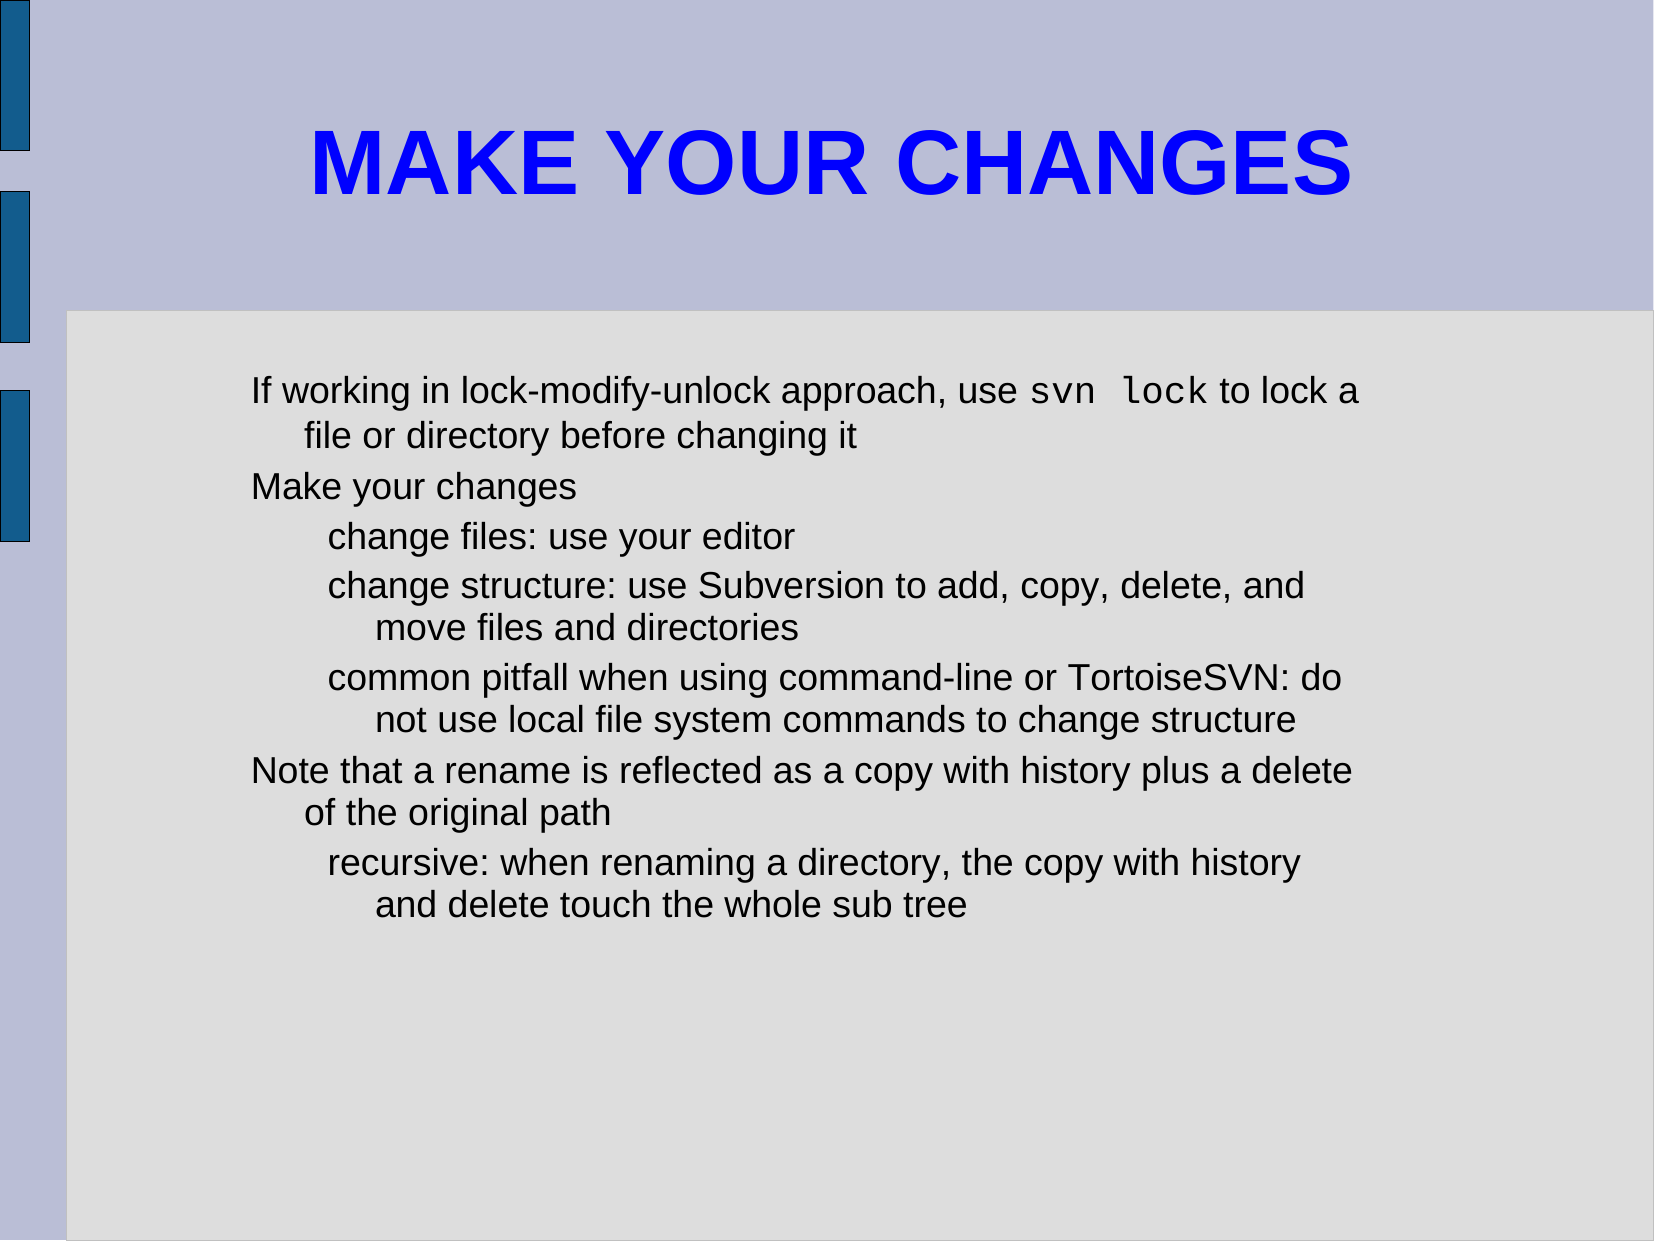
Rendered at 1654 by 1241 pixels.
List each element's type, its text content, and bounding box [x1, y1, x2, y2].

list If working in lock-modify-unlock approach, use svn lock to lock a file or directory before changing it Make your changes change files: use your editor change structure: use Subversion to add, copy, delete, and move files and directories common pitfall when using command-line or TortoiseSVN: do not use local file system commands to change structure Note that a rename is reflected as a copy with history plus a delete of the original path recursive: when renaming a directory, the copy with history and delete touch the whole sub tree [218, 361, 1388, 1099]
title MAKE YOUR CHANGES [215, 101, 1449, 225]
